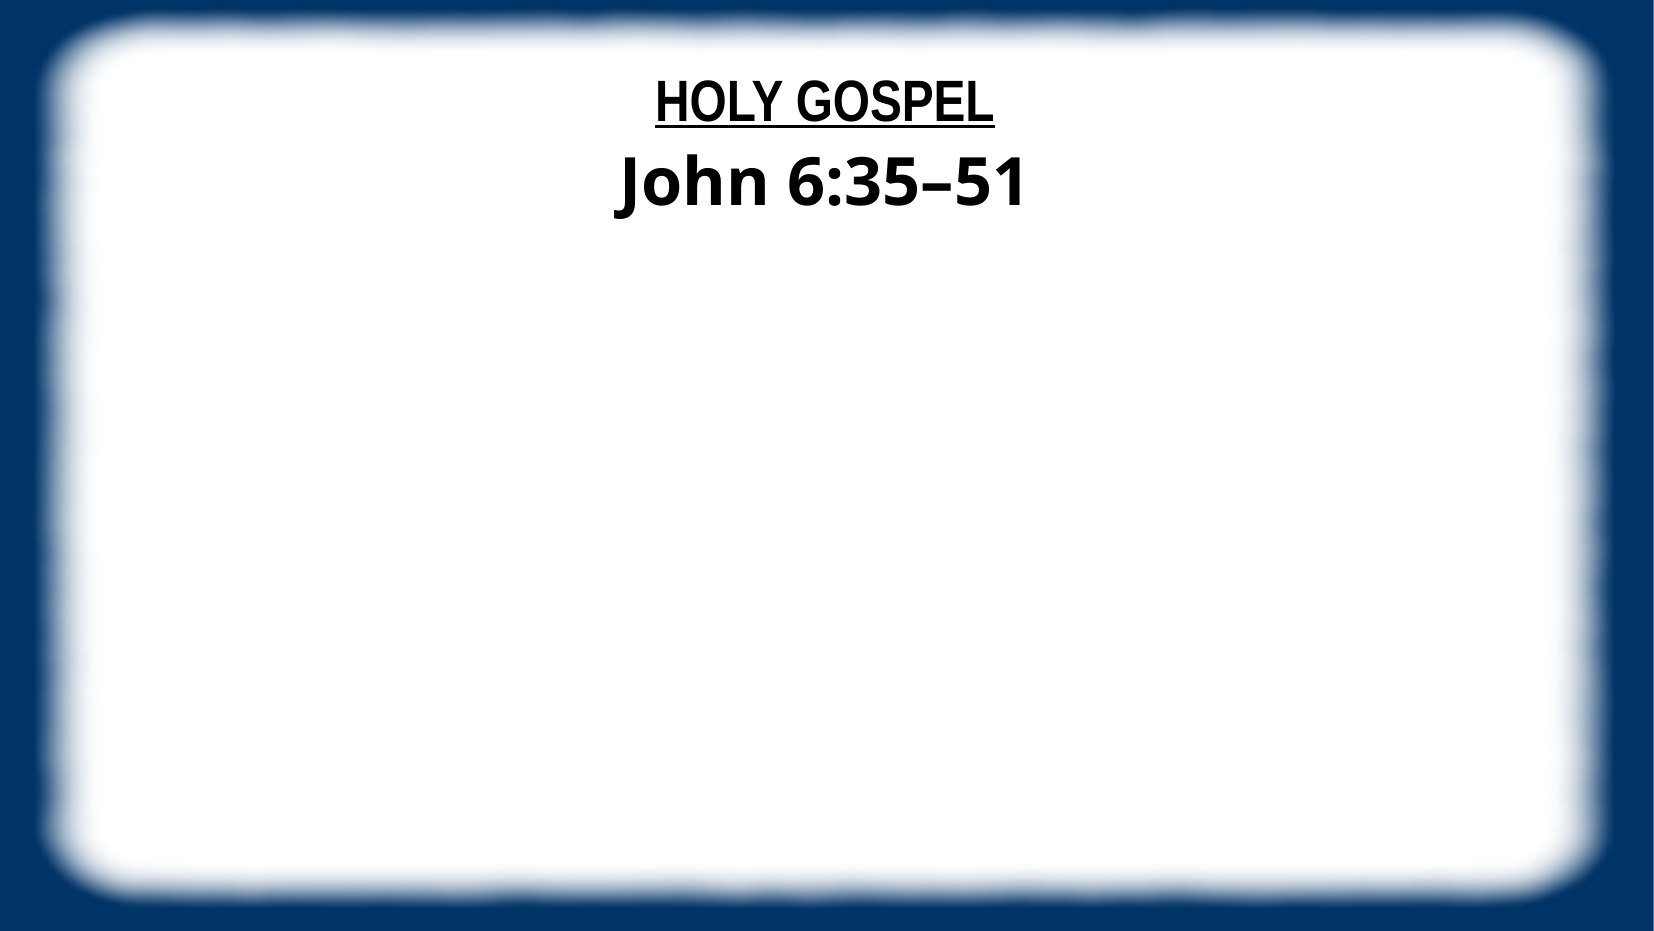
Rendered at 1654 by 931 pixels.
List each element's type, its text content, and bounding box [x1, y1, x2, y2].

picture [0, 0, 1654, 931]
text_box HOLY GOSPEL John 6:35–51 [105, 60, 1546, 231]
